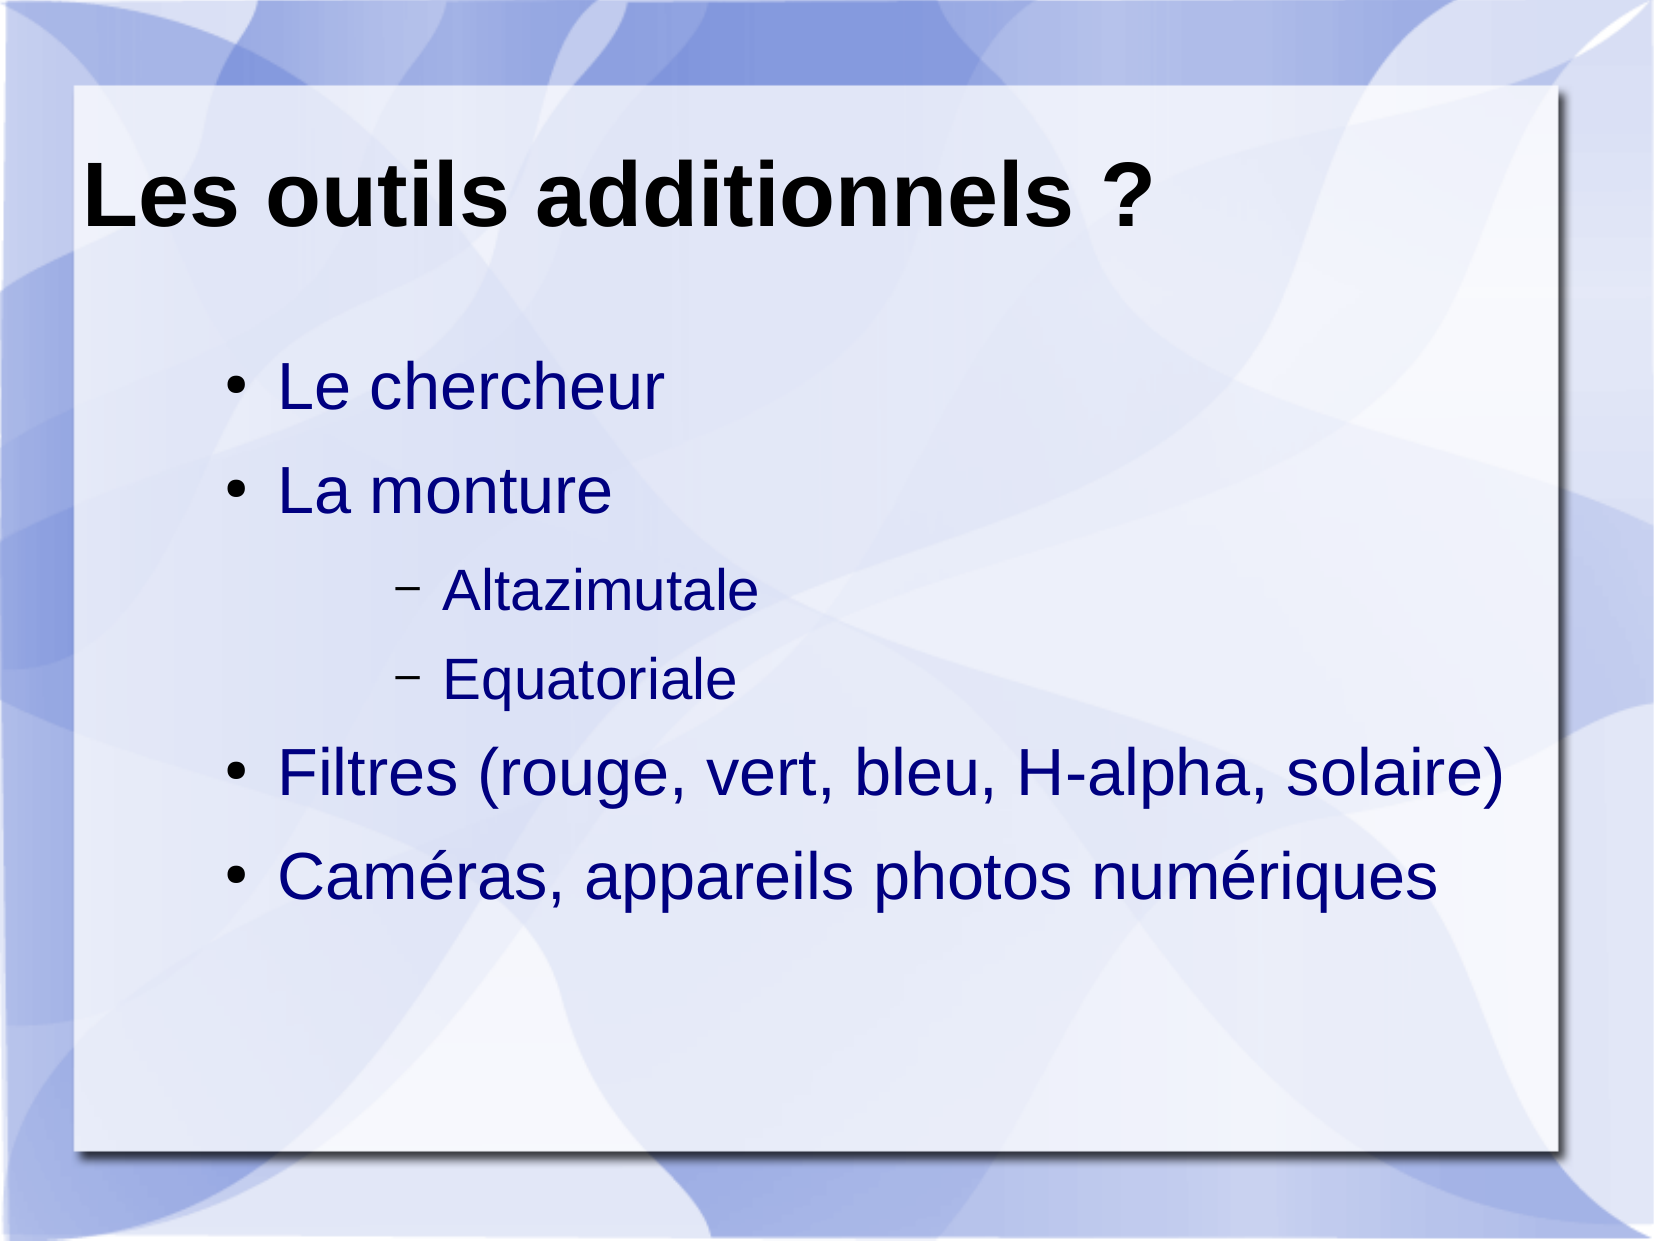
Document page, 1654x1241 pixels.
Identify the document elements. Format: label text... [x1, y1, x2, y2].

list Le chercheur La monture Altazimutale Equatoriale Filtres (rouge, vert, bleu, H-alpha, solaire) Caméras, appareils photos numériques [206, 349, 1571, 1069]
title Les outils additionnels ? [82, 90, 1536, 298]
picture [0, 0, 1654, 1241]
